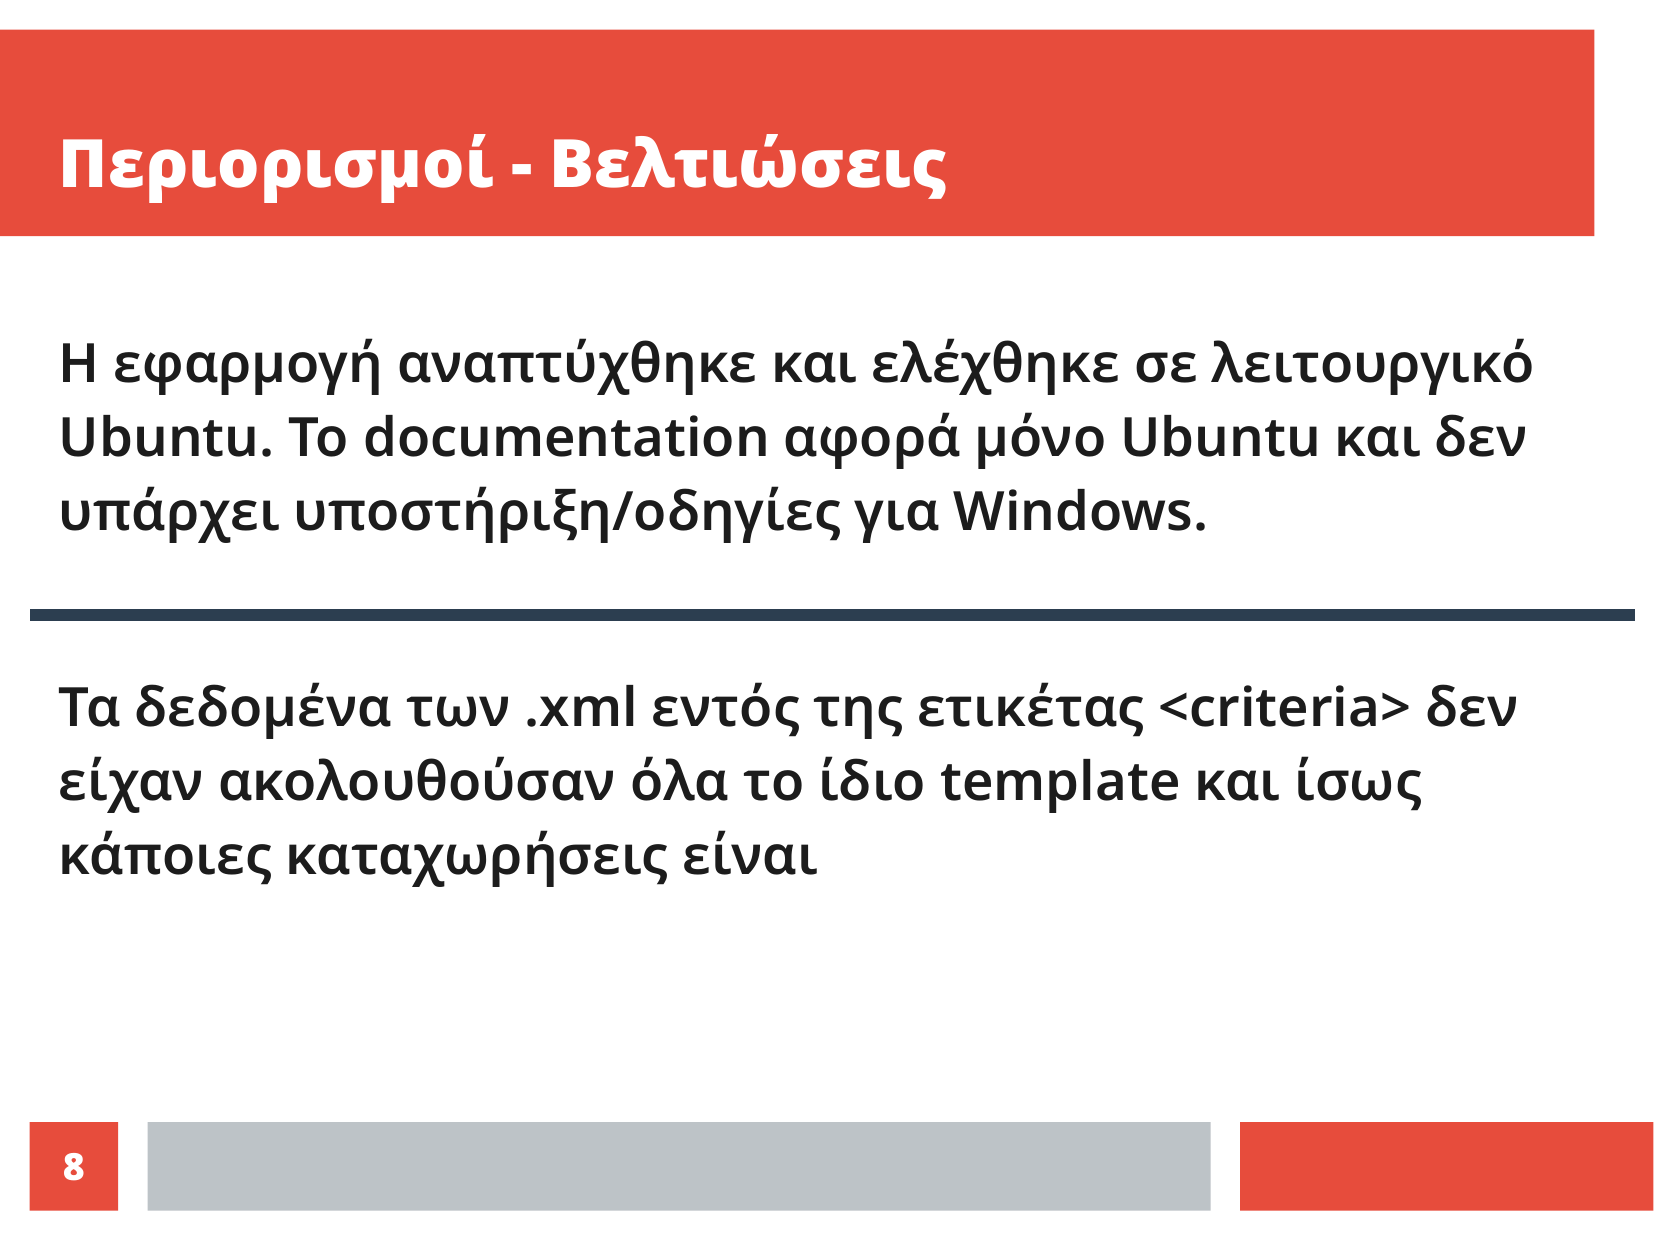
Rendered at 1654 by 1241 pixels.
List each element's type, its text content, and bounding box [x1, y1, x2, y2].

title Περιορισμοί - Βελτιώσεις [59, 59, 1595, 207]
list Η εφαρμογή αναπτύχθηκε και ελέχθηκε σε λειτουργικό Ubuntu. Το documentation αφορά μόνο Ubuntu και δεν υπάρχει υποστήριξη/οδηγίες για Windows. Τα δεδομένα των .xml εντός της ετικέτας <criteria> δεν είχαν ακολουθούσαν όλα το ίδιο template και ίσως κάποιες καταχωρήσεις είναι [59, 621, 1565, 1093]
list Η εφαρμογή αναπτύχθηκε και ελέχθηκε σε λειτουργικό Ubuntu. Το documentation αφορά μόνο Ubuntu και δεν υπάρχει υποστήριξη/οδηγίες για Windows. Τα δεδομένα των .xml εντός της ετικέτας <criteria> δεν είχαν ακολουθούσαν όλα το ίδιο template και ίσως κάποιες καταχωρήσεις είναι [59, 324, 1565, 609]
